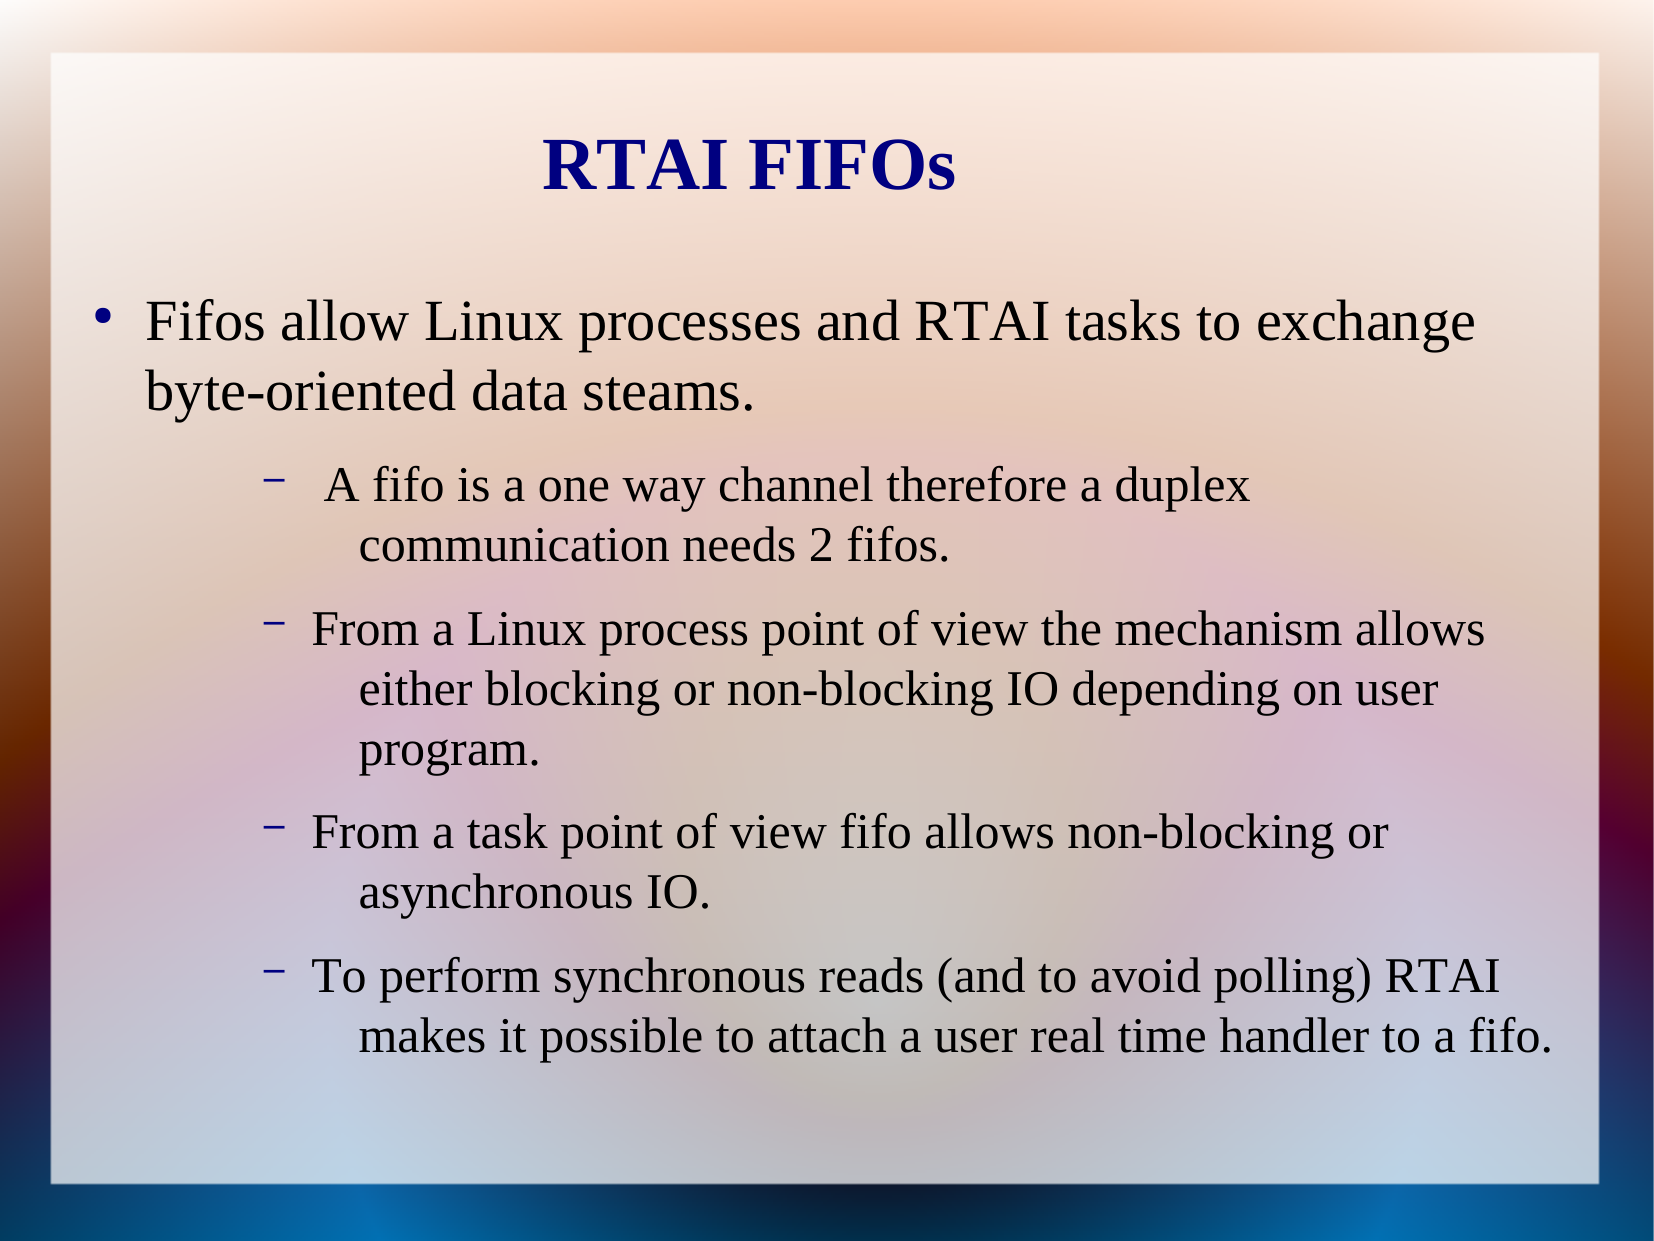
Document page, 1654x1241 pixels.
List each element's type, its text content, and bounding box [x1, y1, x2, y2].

list Fifos allow Linux processes and RTAI tasks to exchange byte-oriented data steams. A fifo is a one way channel therefore a duplex communication needs 2 fifos. From a Linux process point of view the mechanism allows either blocking or non-blocking IO depending on user program. From a task point of view fifo allows non-blocking or asynchronous IO. To perform synchronous reads (and to avoid polling) RTAI makes it possible to attach a user real time handler to a fifo. [75, 282, 1561, 1063]
picture [0, 0, 1654, 1241]
title RTAI FIFOs [75, 96, 1425, 224]
